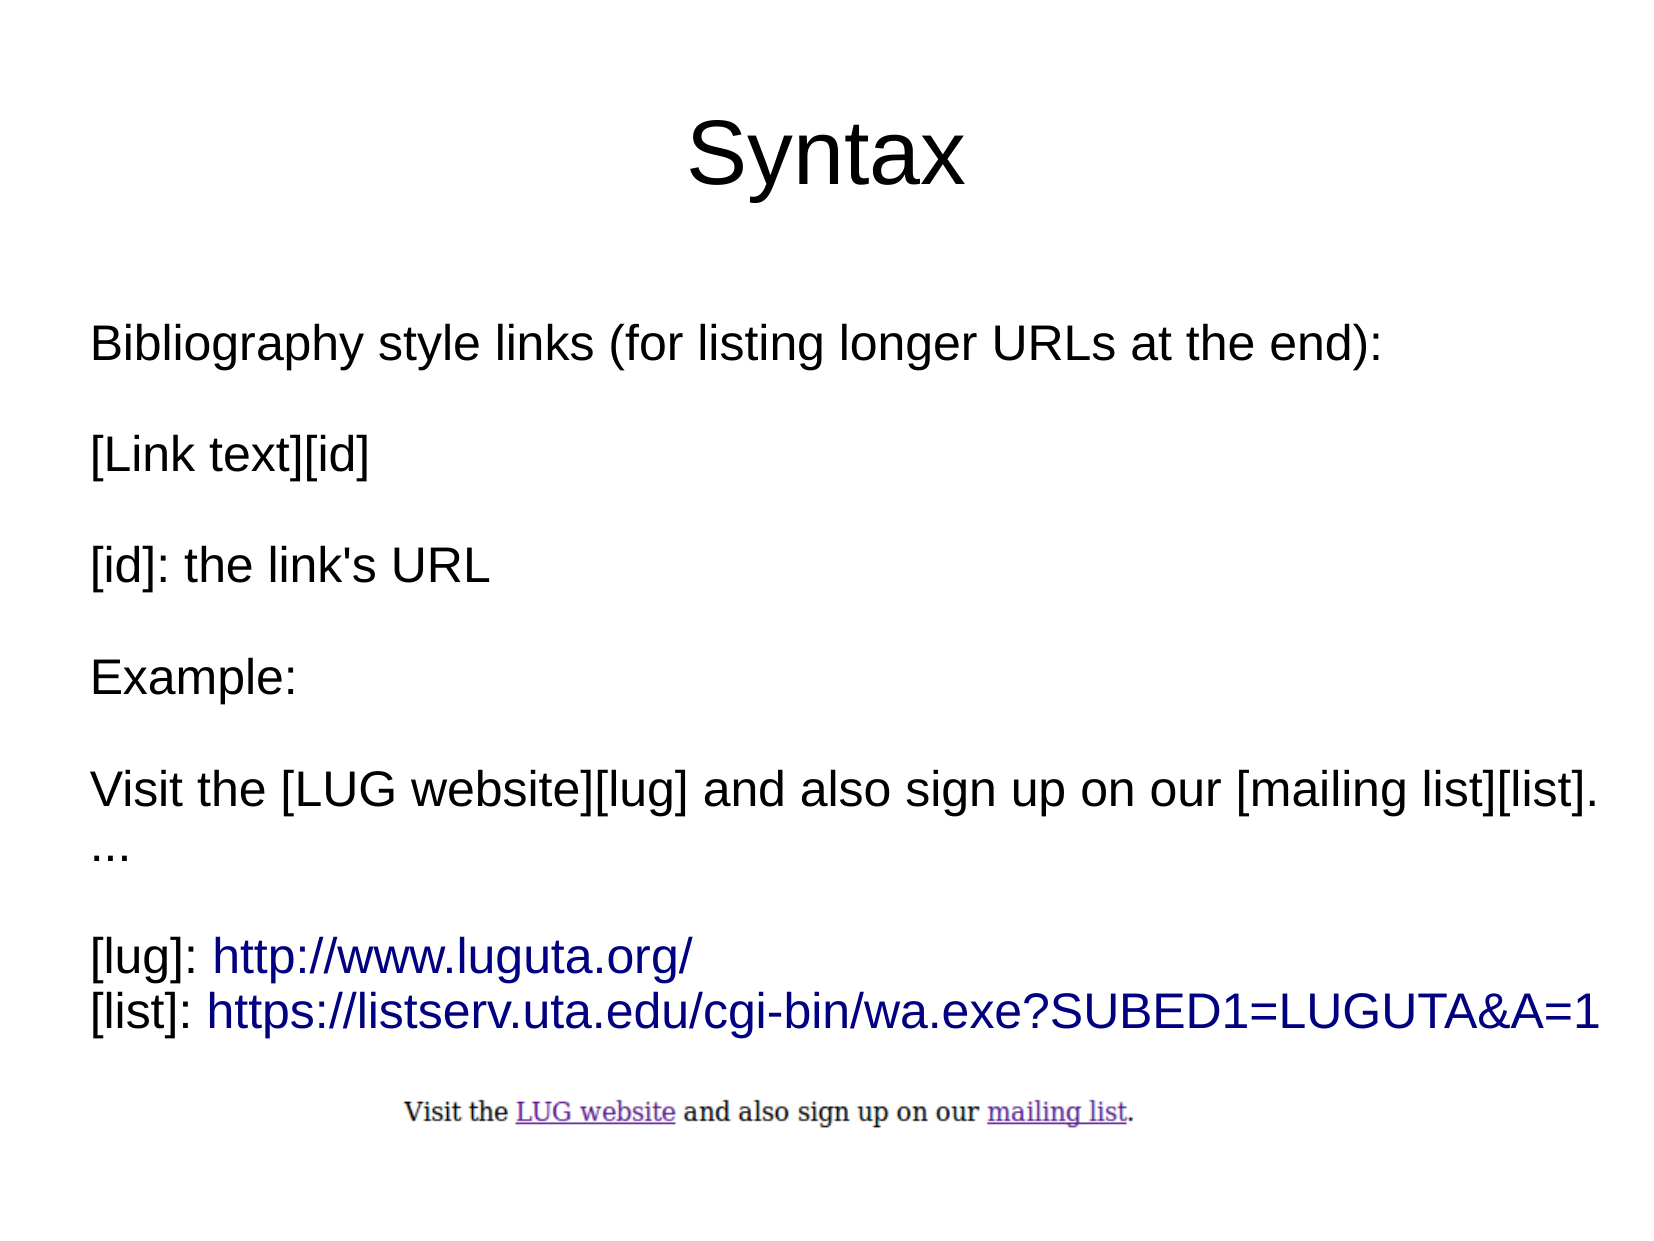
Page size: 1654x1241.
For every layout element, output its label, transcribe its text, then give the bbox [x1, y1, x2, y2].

title Syntax [82, 49, 1571, 257]
picture [400, 1094, 1141, 1134]
text_box Bibliography style links (for listing longer URLs at the end): [Link text][id] [id]: the link's URL Example: Visit the [LUG website][lug] and also sign up on our [mailing list][list]. ... [lug]: http://www.luguta.org/ [list]: https://listserv.uta.edu/cgi-bin/wa.exe?SUBED1=LUGUTA&A=1 [75, 307, 1617, 1167]
